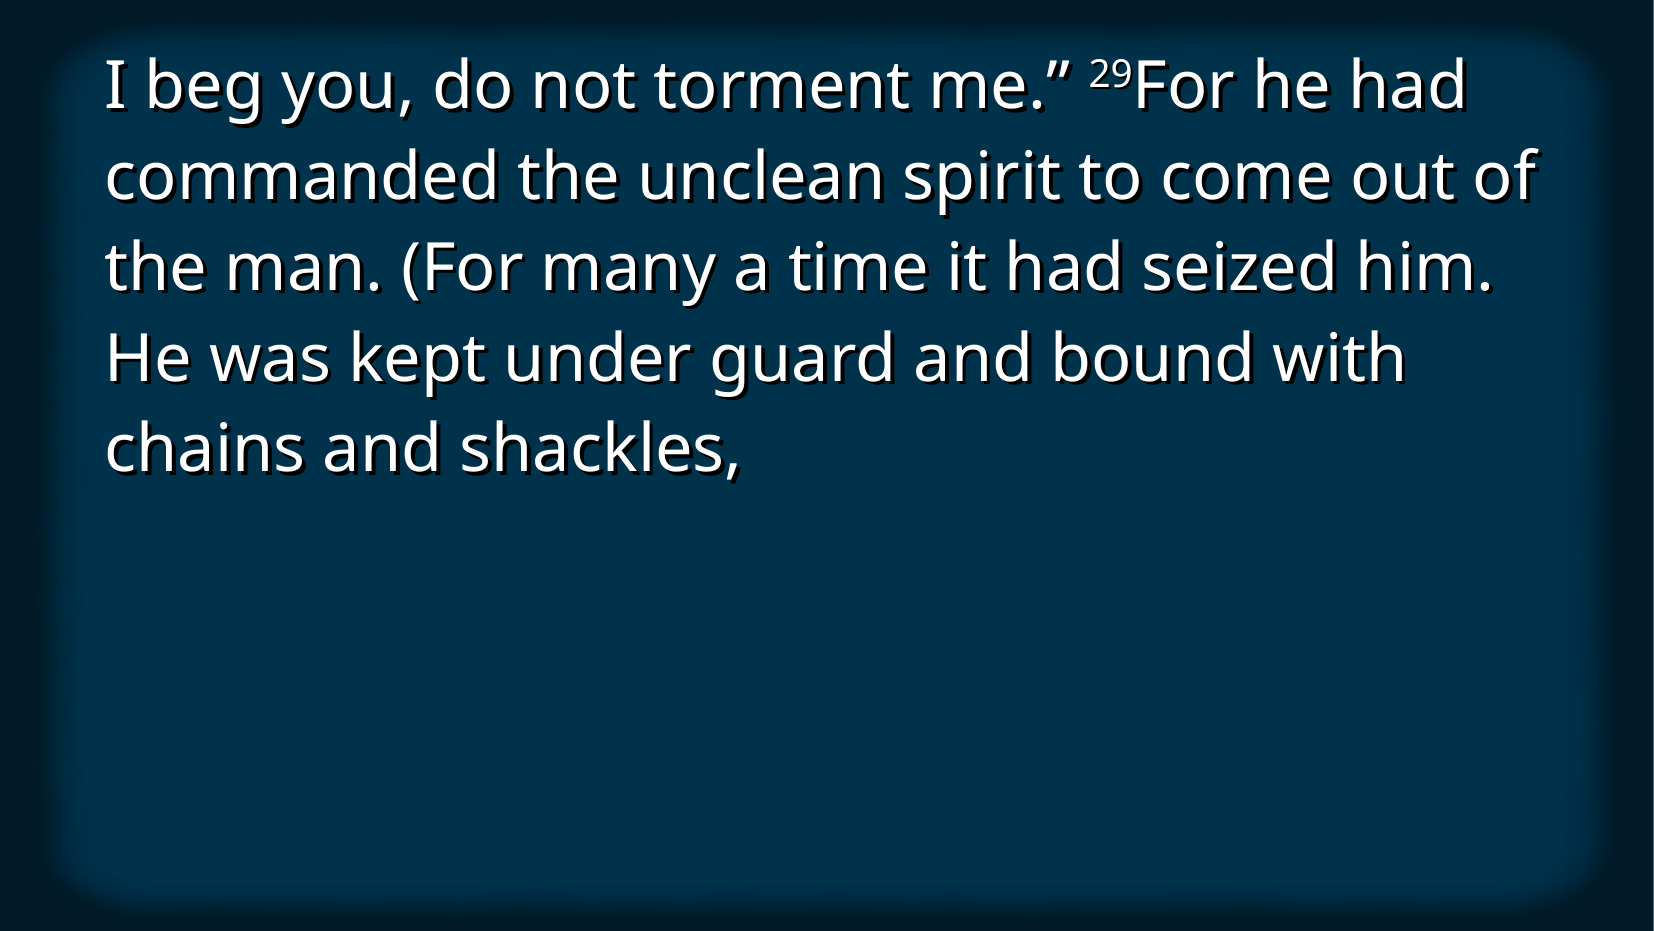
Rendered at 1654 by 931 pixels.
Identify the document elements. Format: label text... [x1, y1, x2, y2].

picture [0, 0, 1654, 931]
text_box I beg you, do not torment me.” 29For he had commanded the unclean spirit to come out of the man. (For many a time it had seized him. He was kept under guard and bound with chains and shackles, [90, 30, 1561, 489]
